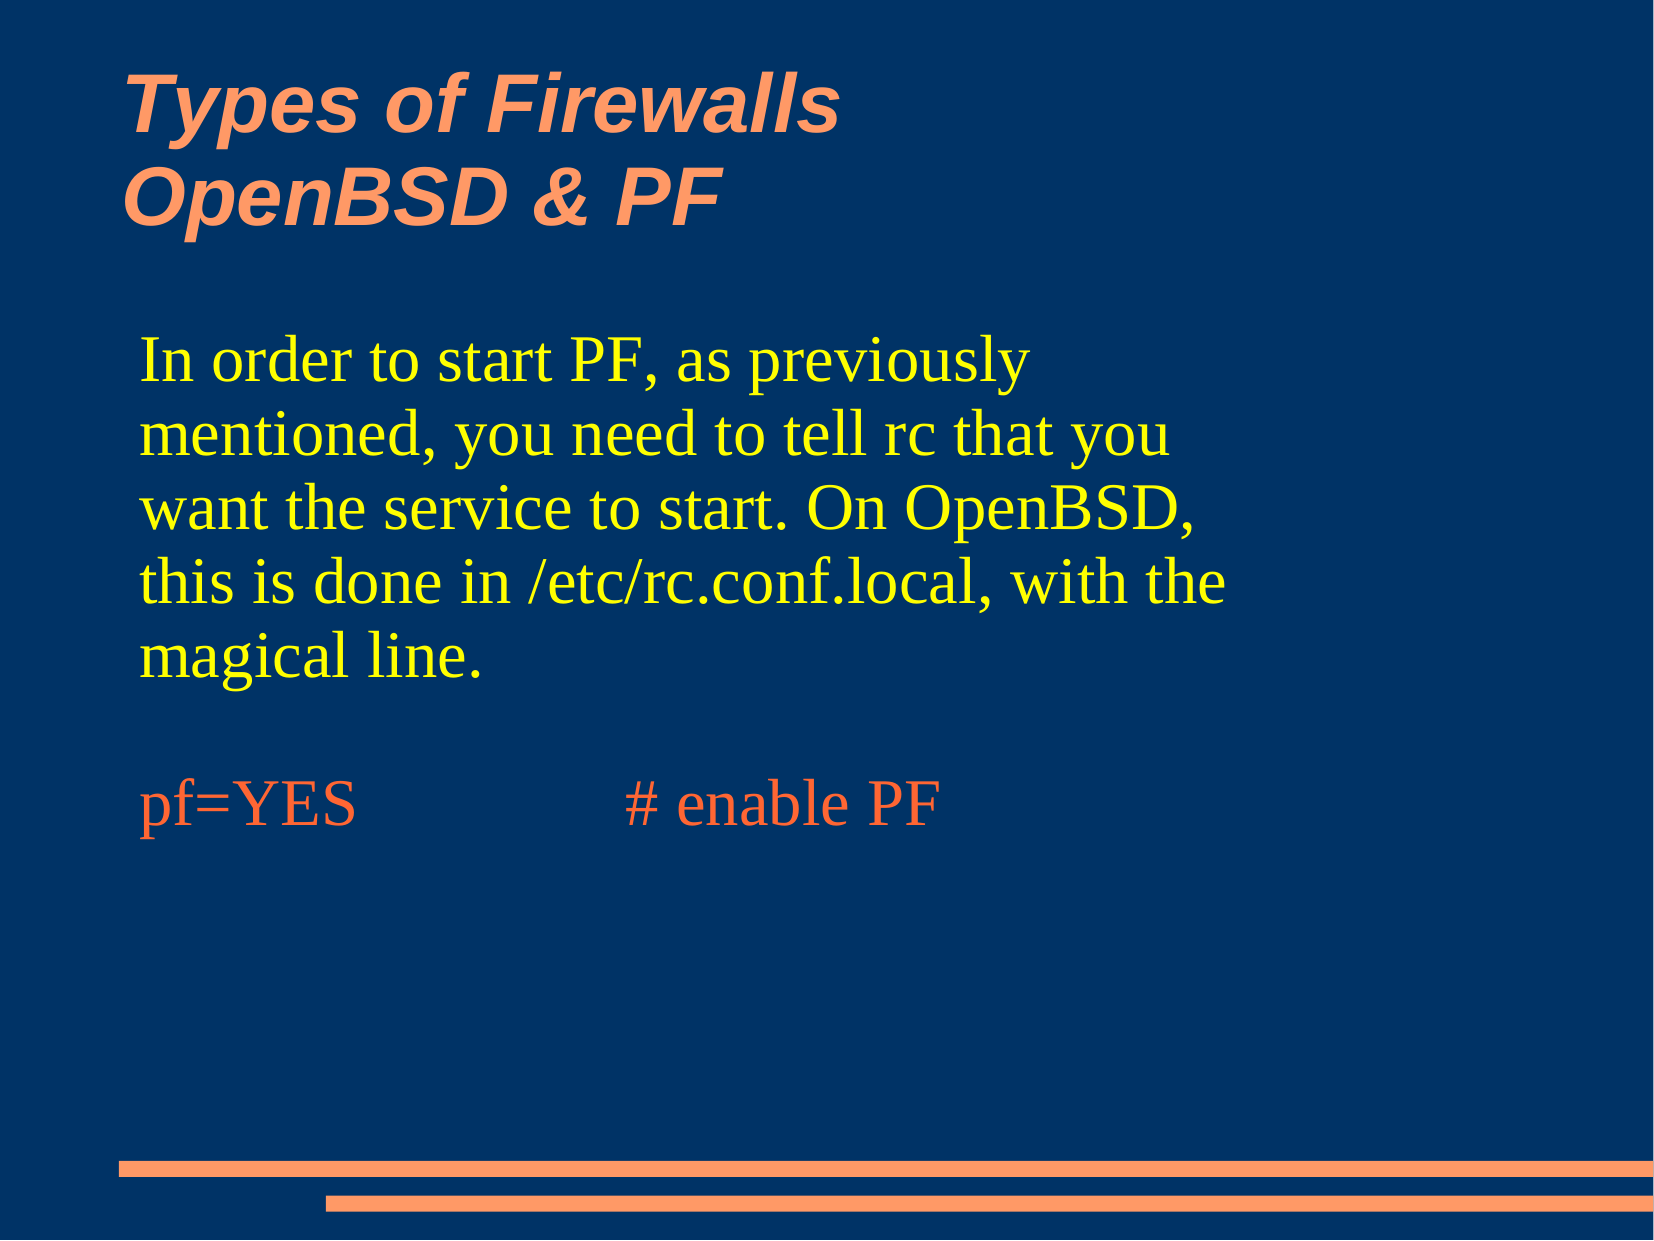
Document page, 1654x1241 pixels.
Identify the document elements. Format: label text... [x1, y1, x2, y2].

title Types of Firewalls OpenBSD & PF [121, 46, 1534, 254]
list In order to start PF, as previously mentioned, you need to tell rc that you want the service to start. On OpenBSD, this is done in /etc/rc.conf.local, with the magical line. pf=YES # enable PF [121, 322, 1561, 1133]
